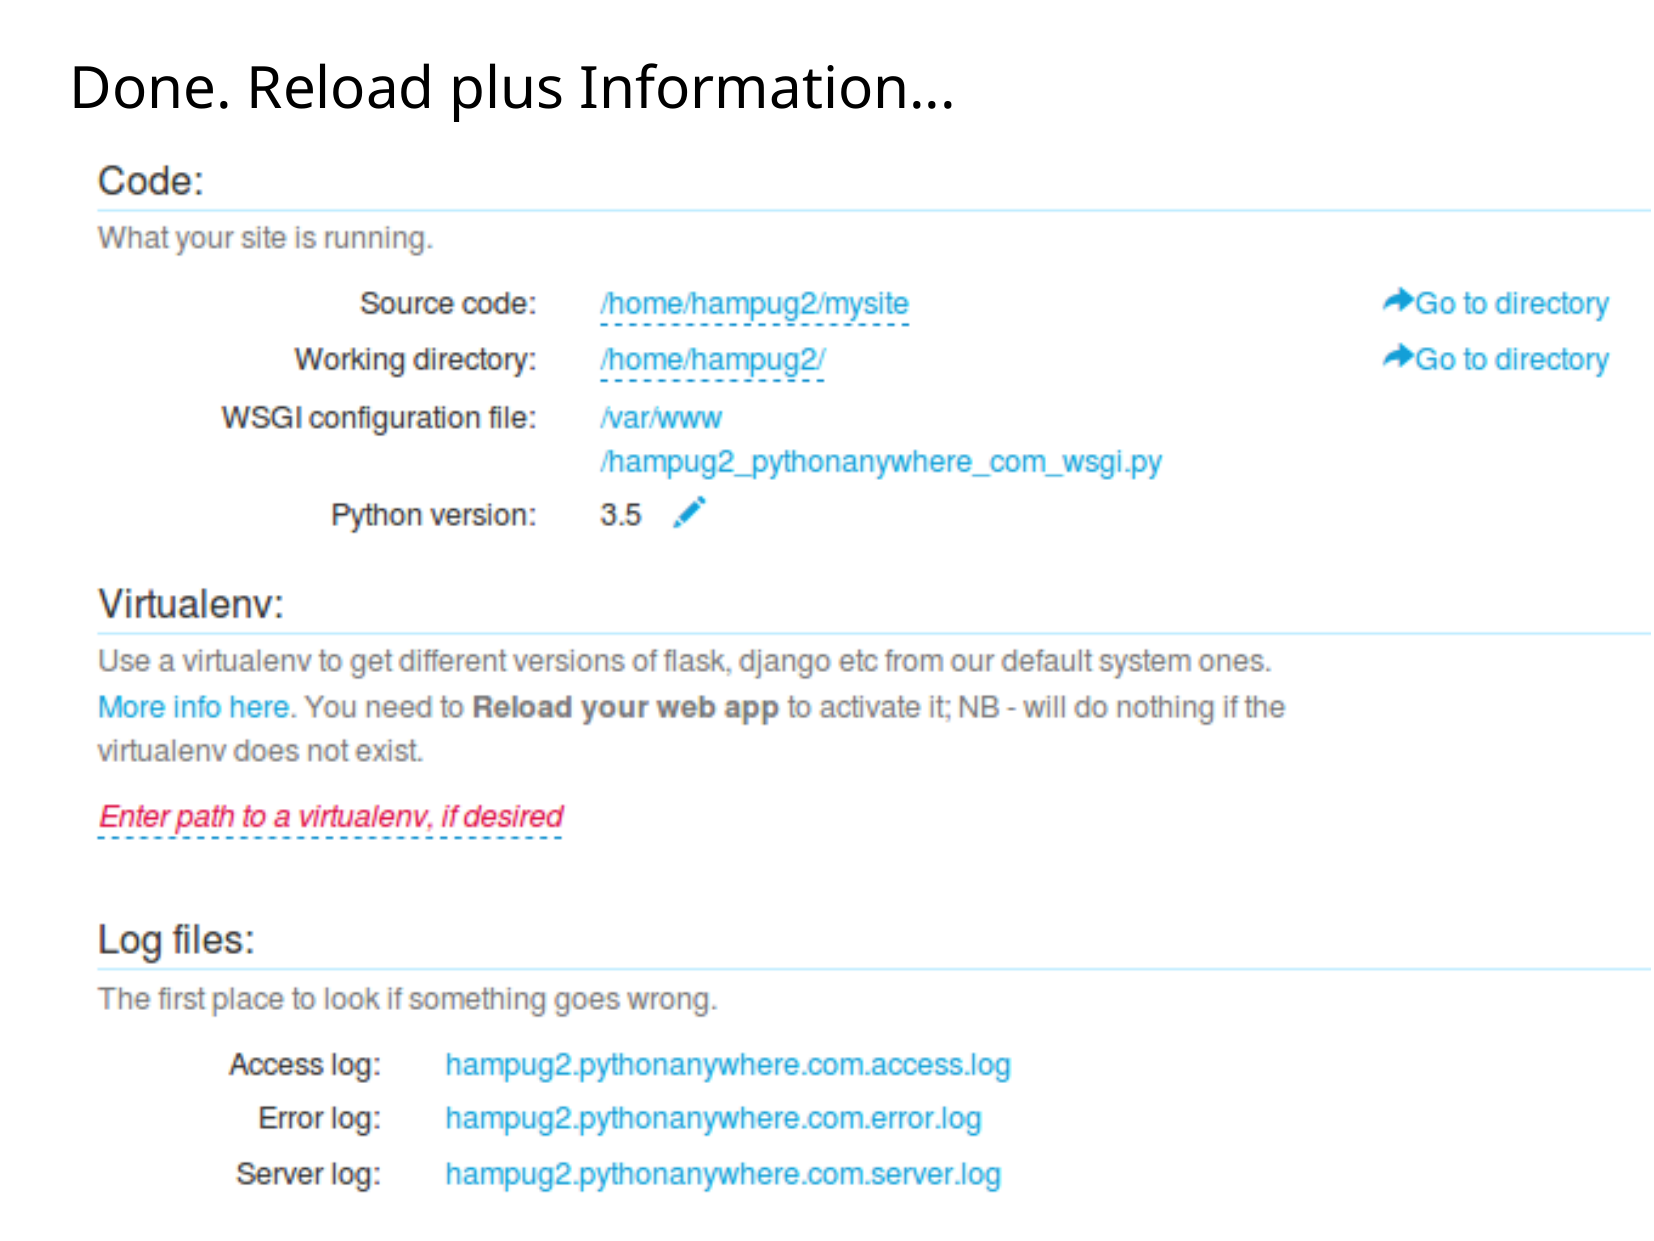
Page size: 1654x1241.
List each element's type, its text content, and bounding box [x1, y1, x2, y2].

picture [69, 137, 1651, 1241]
text_box Done. Reload plus Information... [69, 34, 1558, 137]
